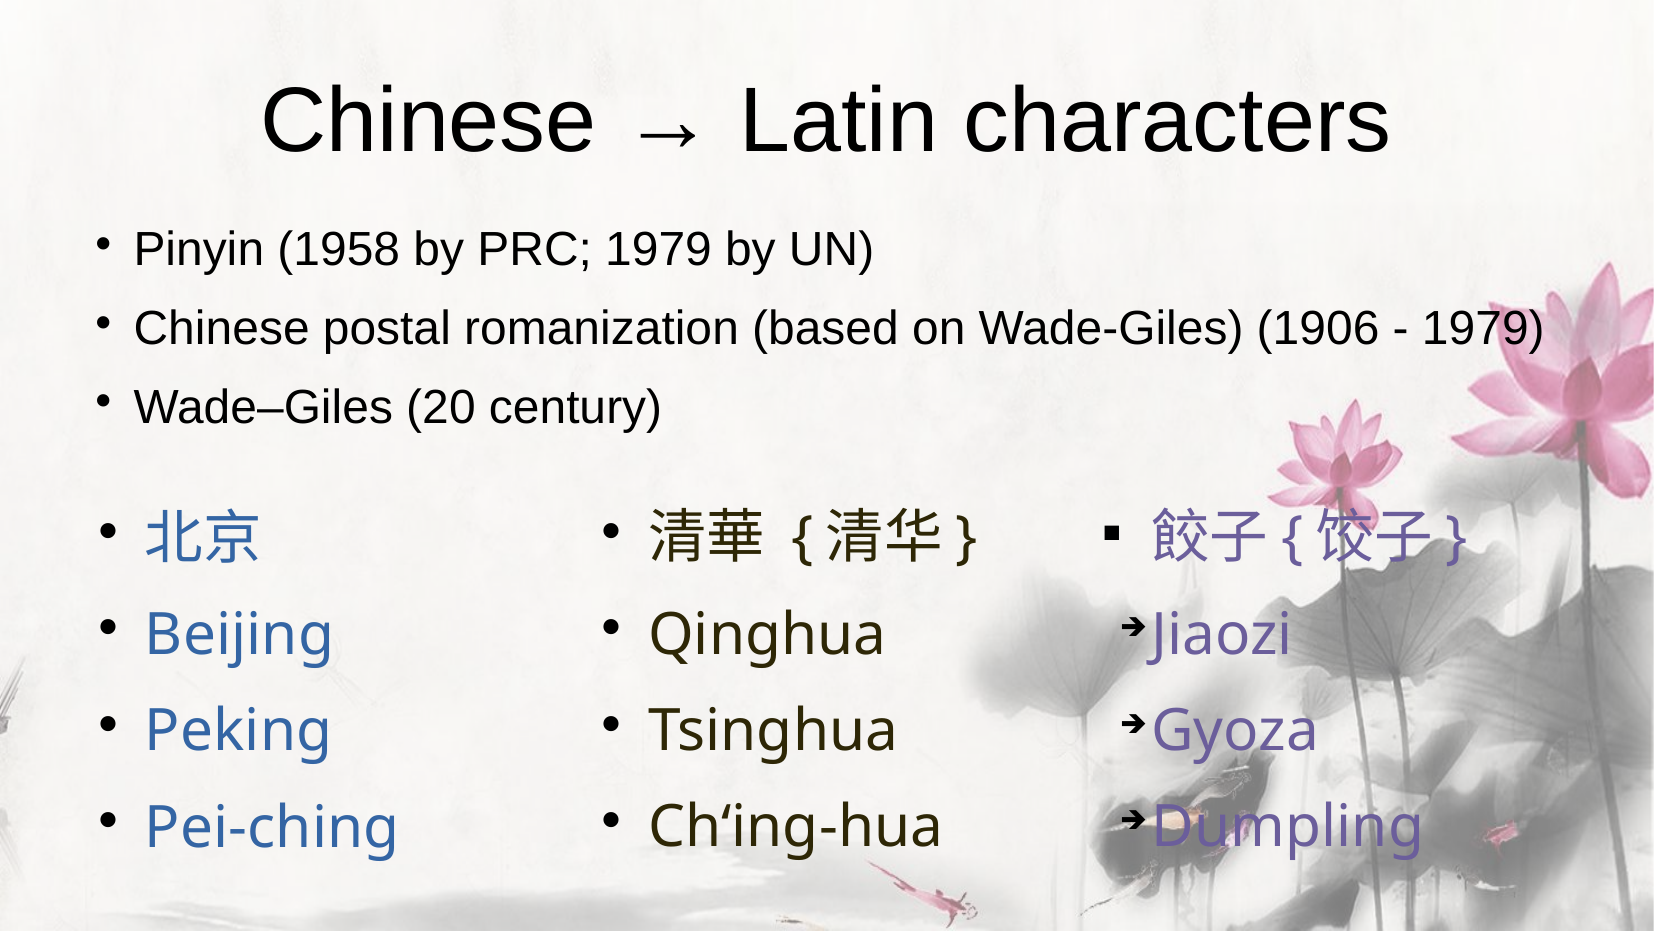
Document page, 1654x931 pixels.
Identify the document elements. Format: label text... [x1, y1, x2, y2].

text_box 清華 {清华} Qinghua Tsinghua Chʻing-hua [585, 499, 1065, 863]
text_box Chinese → Latin characters [82, 59, 1571, 170]
text_box 北京 Beijing Peking Pei-ching [82, 499, 562, 863]
text_box 餃子{饺子} Jiaozi Gyoza Dumpling [1088, 499, 1568, 863]
text_box Pinyin (1958 by PRC; 1979 by UN) Chinese postal romanization (based on Wade-Giles) (1906 - 1979) Wade–Giles (20 century) [82, 217, 1571, 475]
